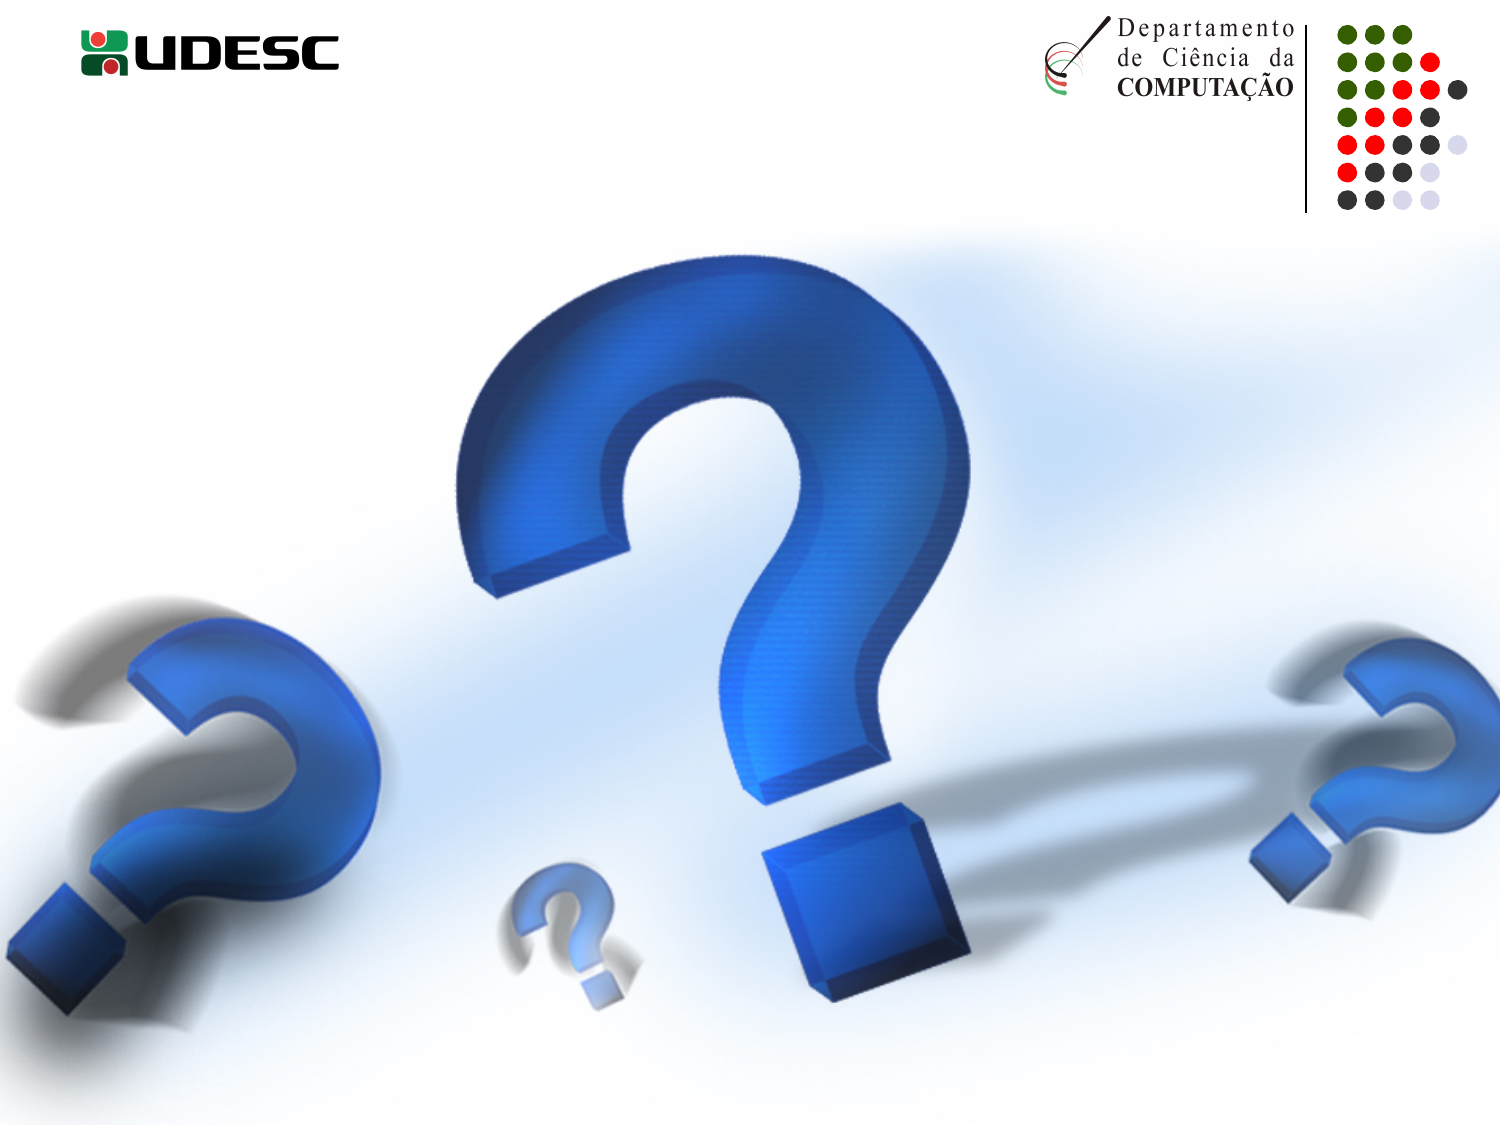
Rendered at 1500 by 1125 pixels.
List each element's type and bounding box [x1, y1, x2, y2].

picture [74, 23, 346, 83]
picture [1045, 16, 1294, 101]
picture [0, 213, 1500, 1125]
